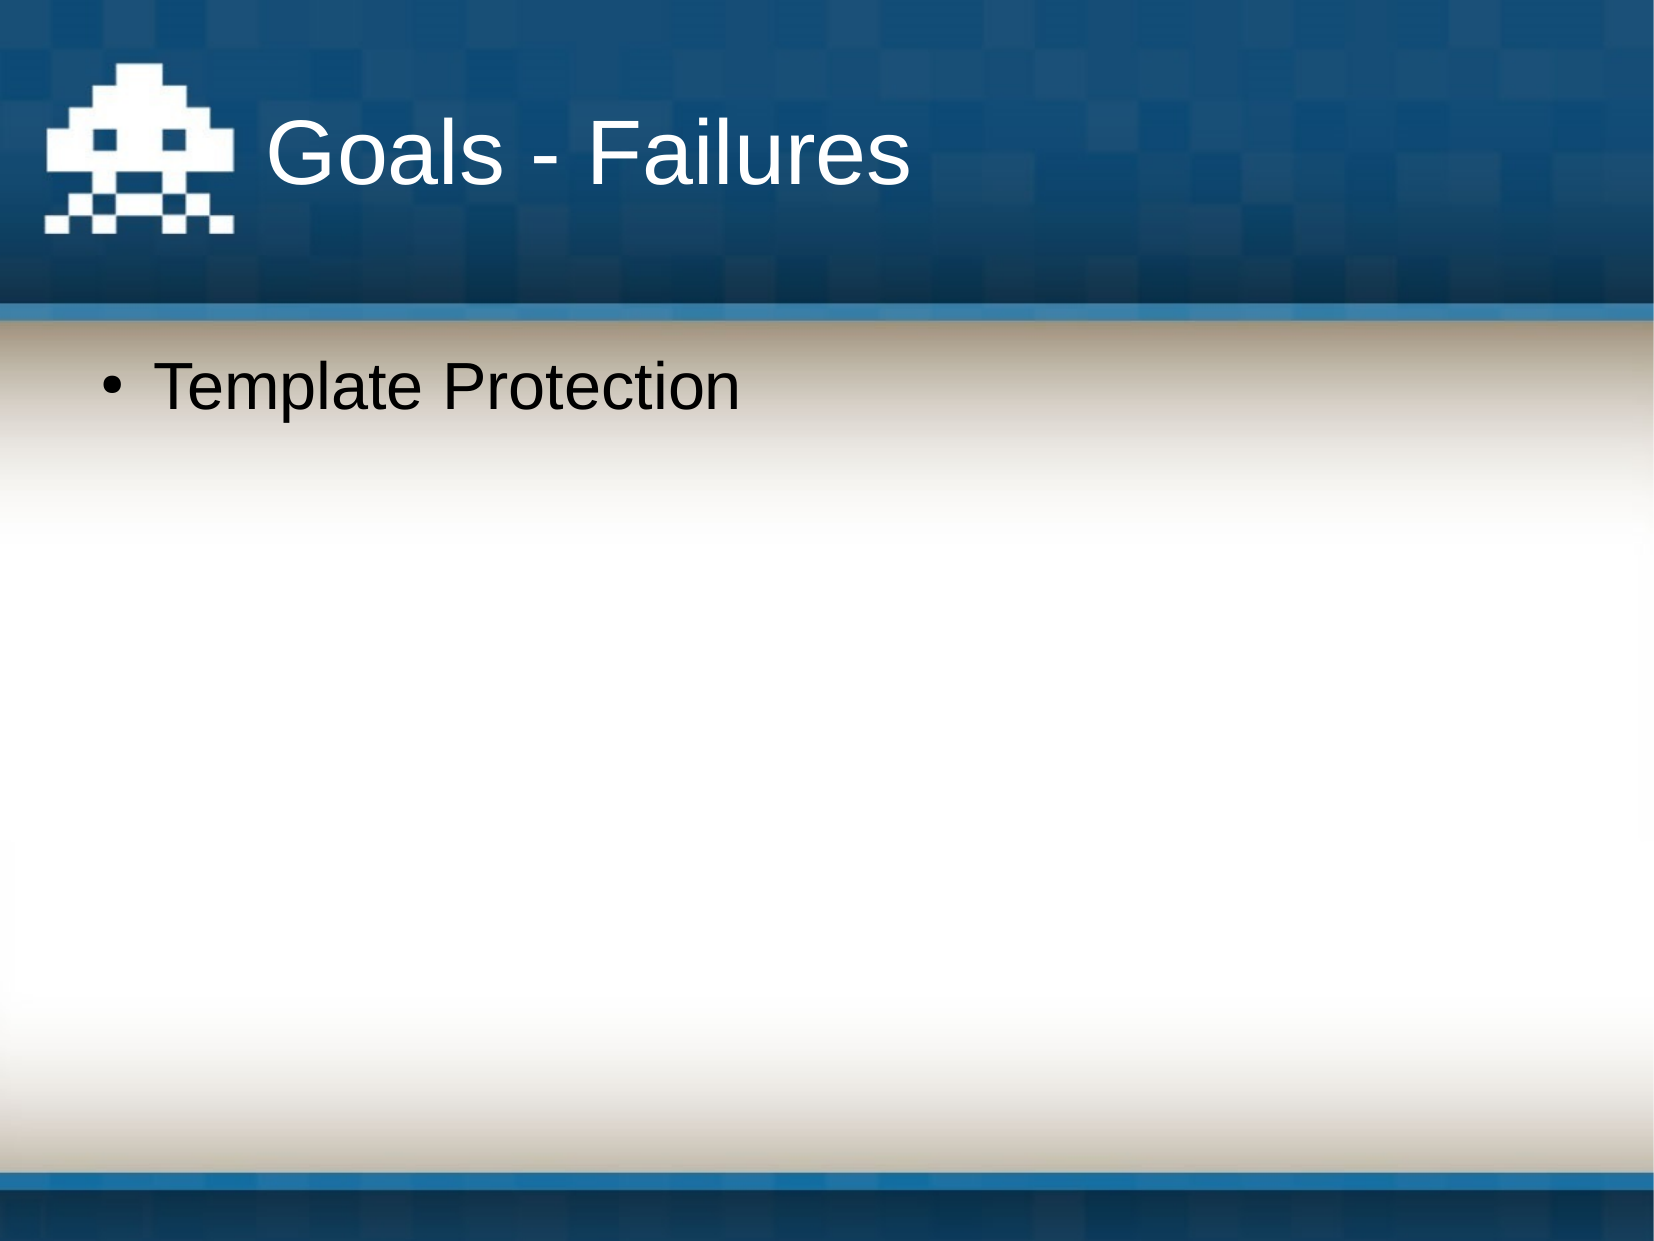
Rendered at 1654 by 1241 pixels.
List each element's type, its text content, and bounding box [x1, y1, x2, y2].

title Goals - Failures [265, 49, 1571, 257]
picture [0, 0, 1654, 1241]
list Template Protection [82, 349, 1571, 1069]
